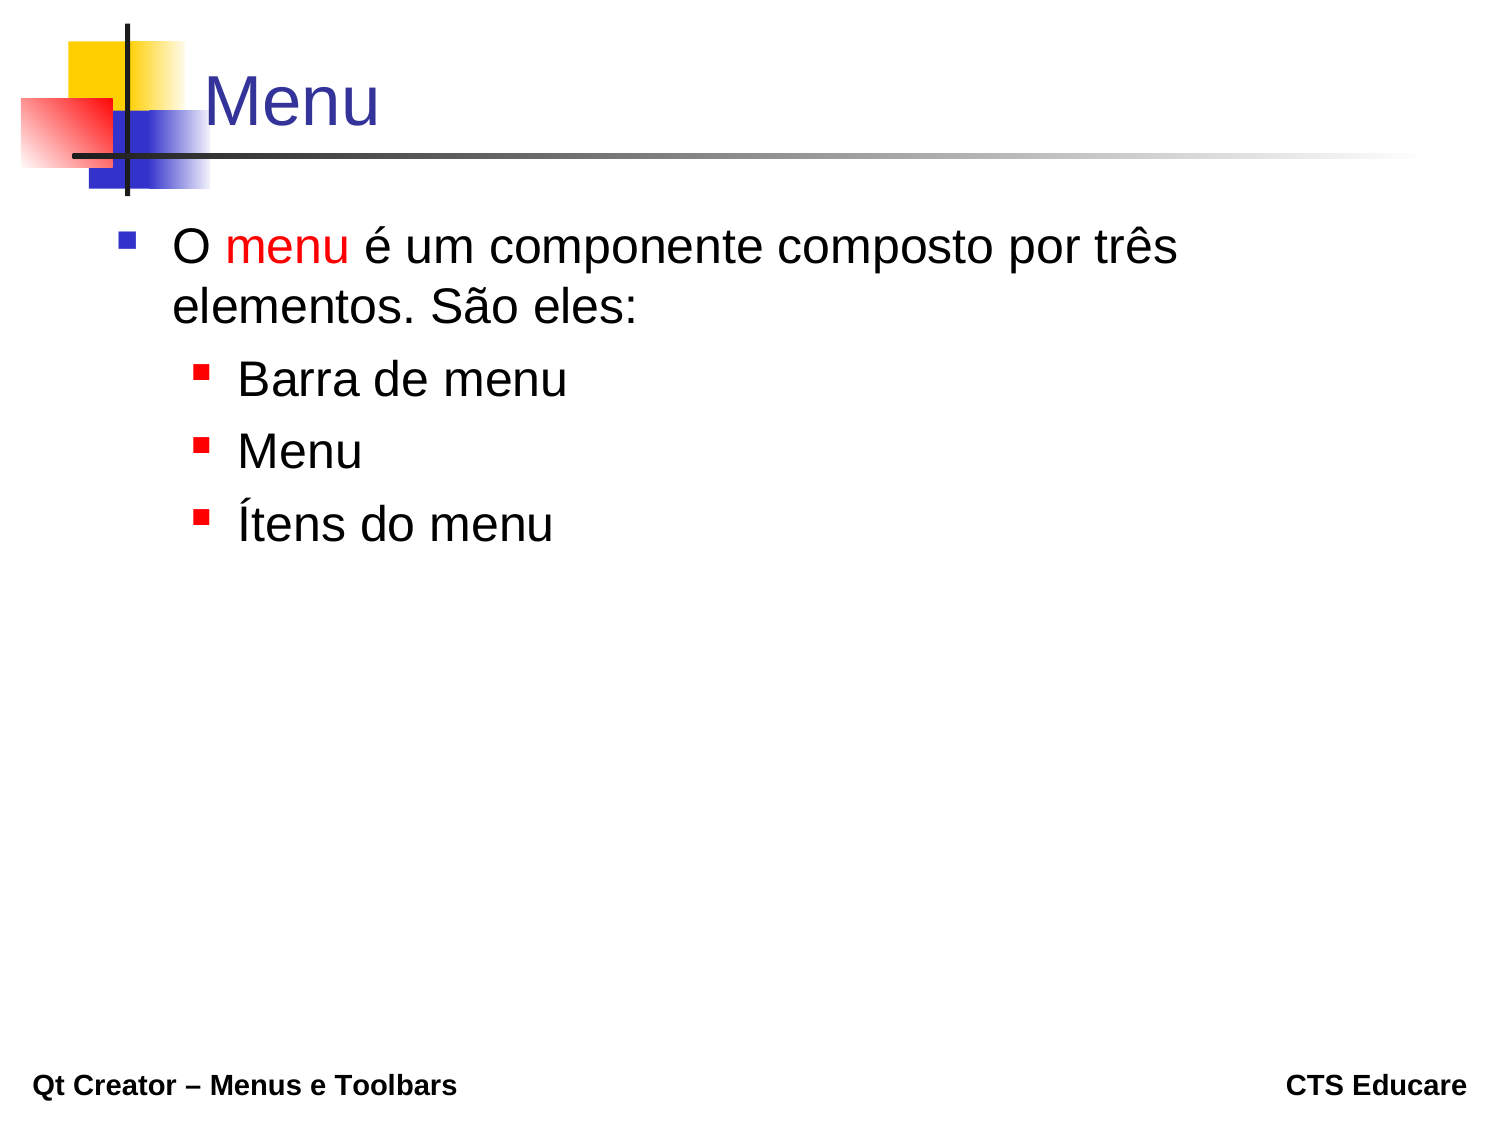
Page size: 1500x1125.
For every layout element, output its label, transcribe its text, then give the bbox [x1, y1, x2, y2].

title Menu [188, 46, 1468, 149]
list O menu é um componente composto por três elementos. São eles: Barra de menu Menu Ítens do menu [100, 206, 1447, 1024]
